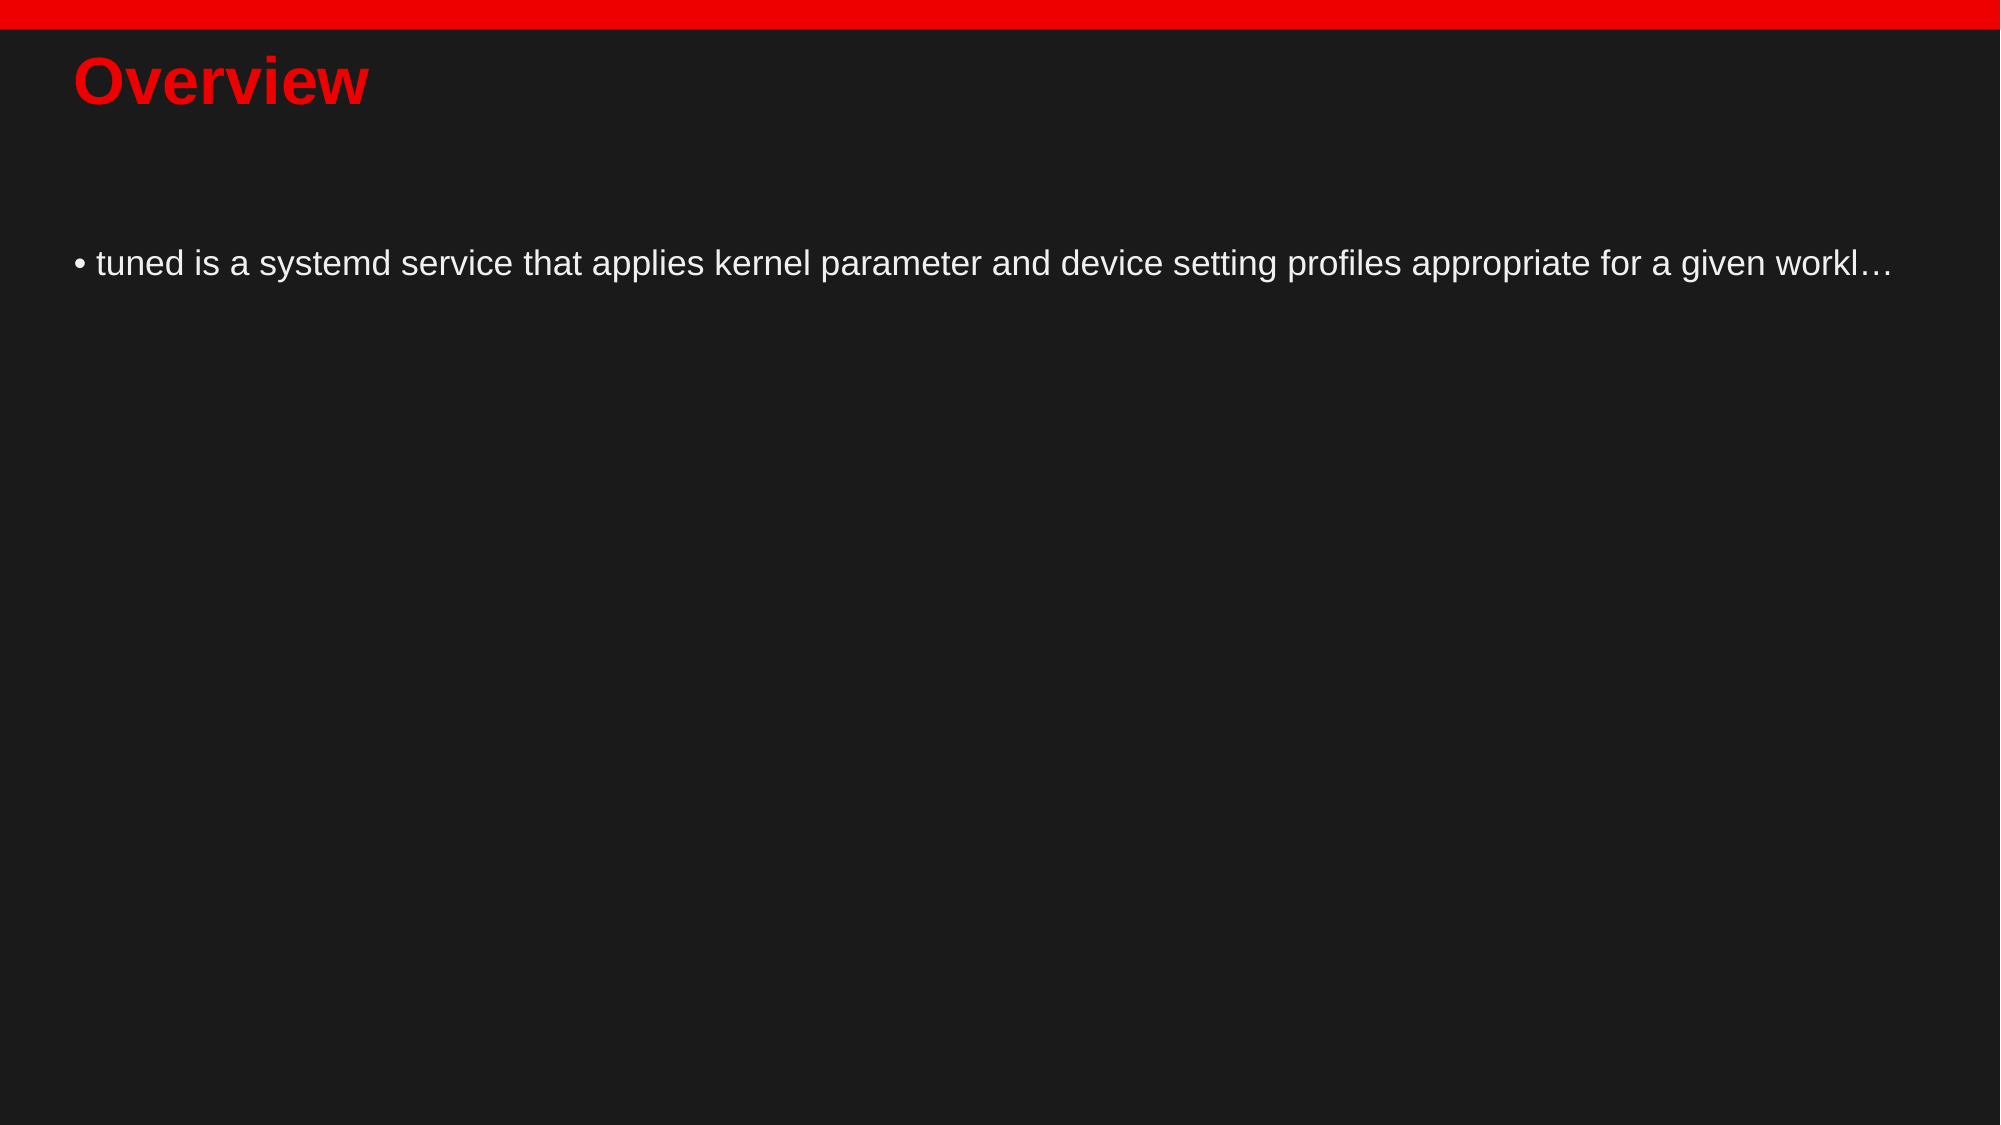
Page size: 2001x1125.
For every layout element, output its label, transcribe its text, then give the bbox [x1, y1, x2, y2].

text_box [0, 0, 2001, 30]
text_box Overview [59, 36, 1942, 208]
text_box • tuned is a systemd service that applies kernel parameter and device setting profiles appropriate for a given workl… [59, 236, 1942, 1037]
